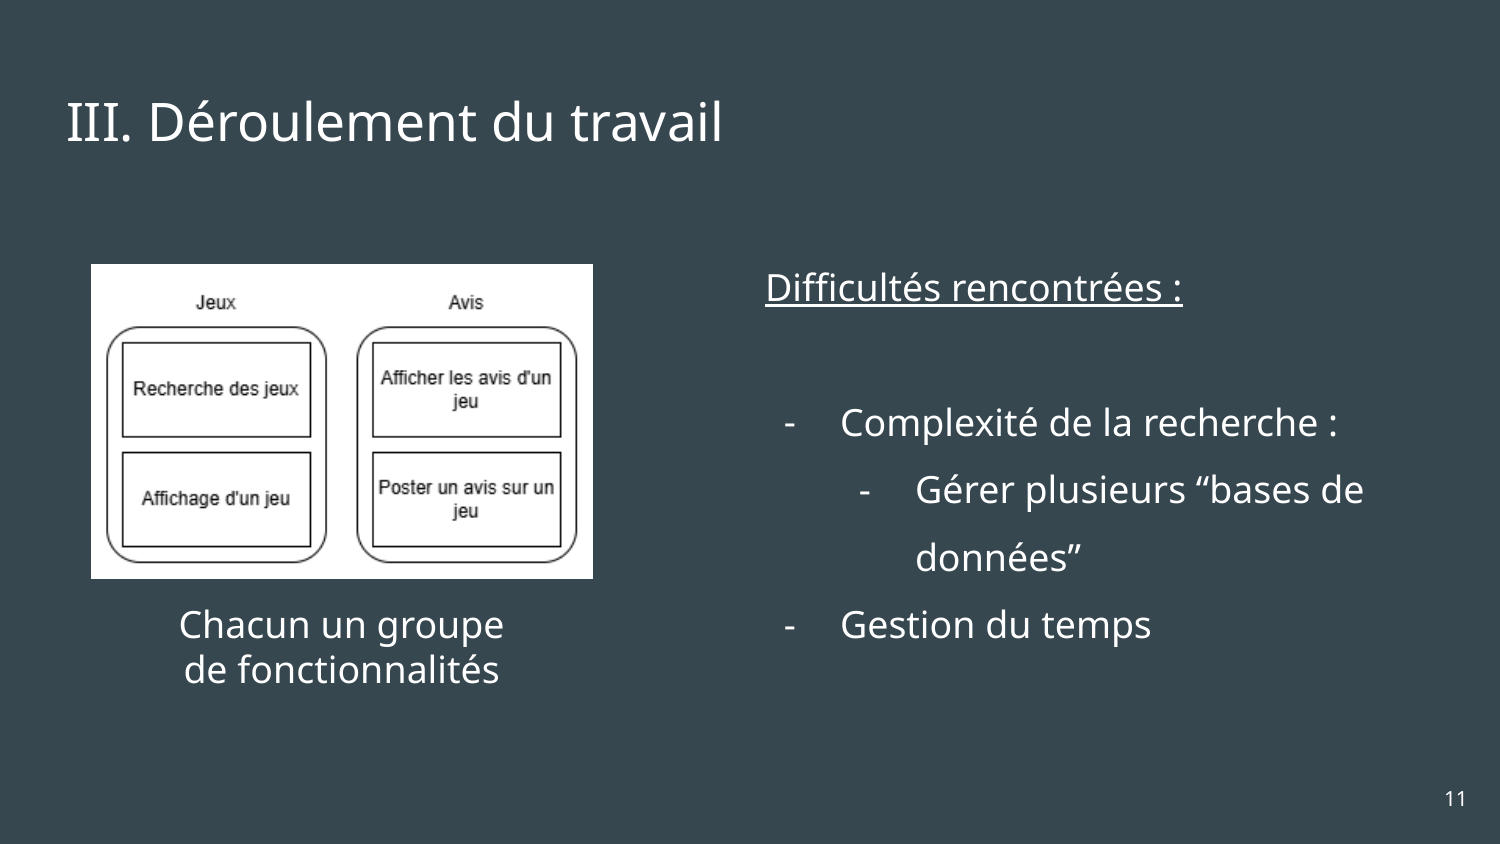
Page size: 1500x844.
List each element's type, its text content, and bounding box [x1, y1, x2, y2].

text_box Difficultés rencontrées : Complexité de la recherche : Gérer plusieurs “bases de données” Gestion du temps [749, 248, 1387, 716]
title III. Déroulement du travail [51, 72, 1449, 167]
text_box Chacun un groupe de fonctionnalités [154, 593, 529, 699]
picture [91, 264, 593, 579]
slide_number <number> [1392, 767, 1483, 833]
